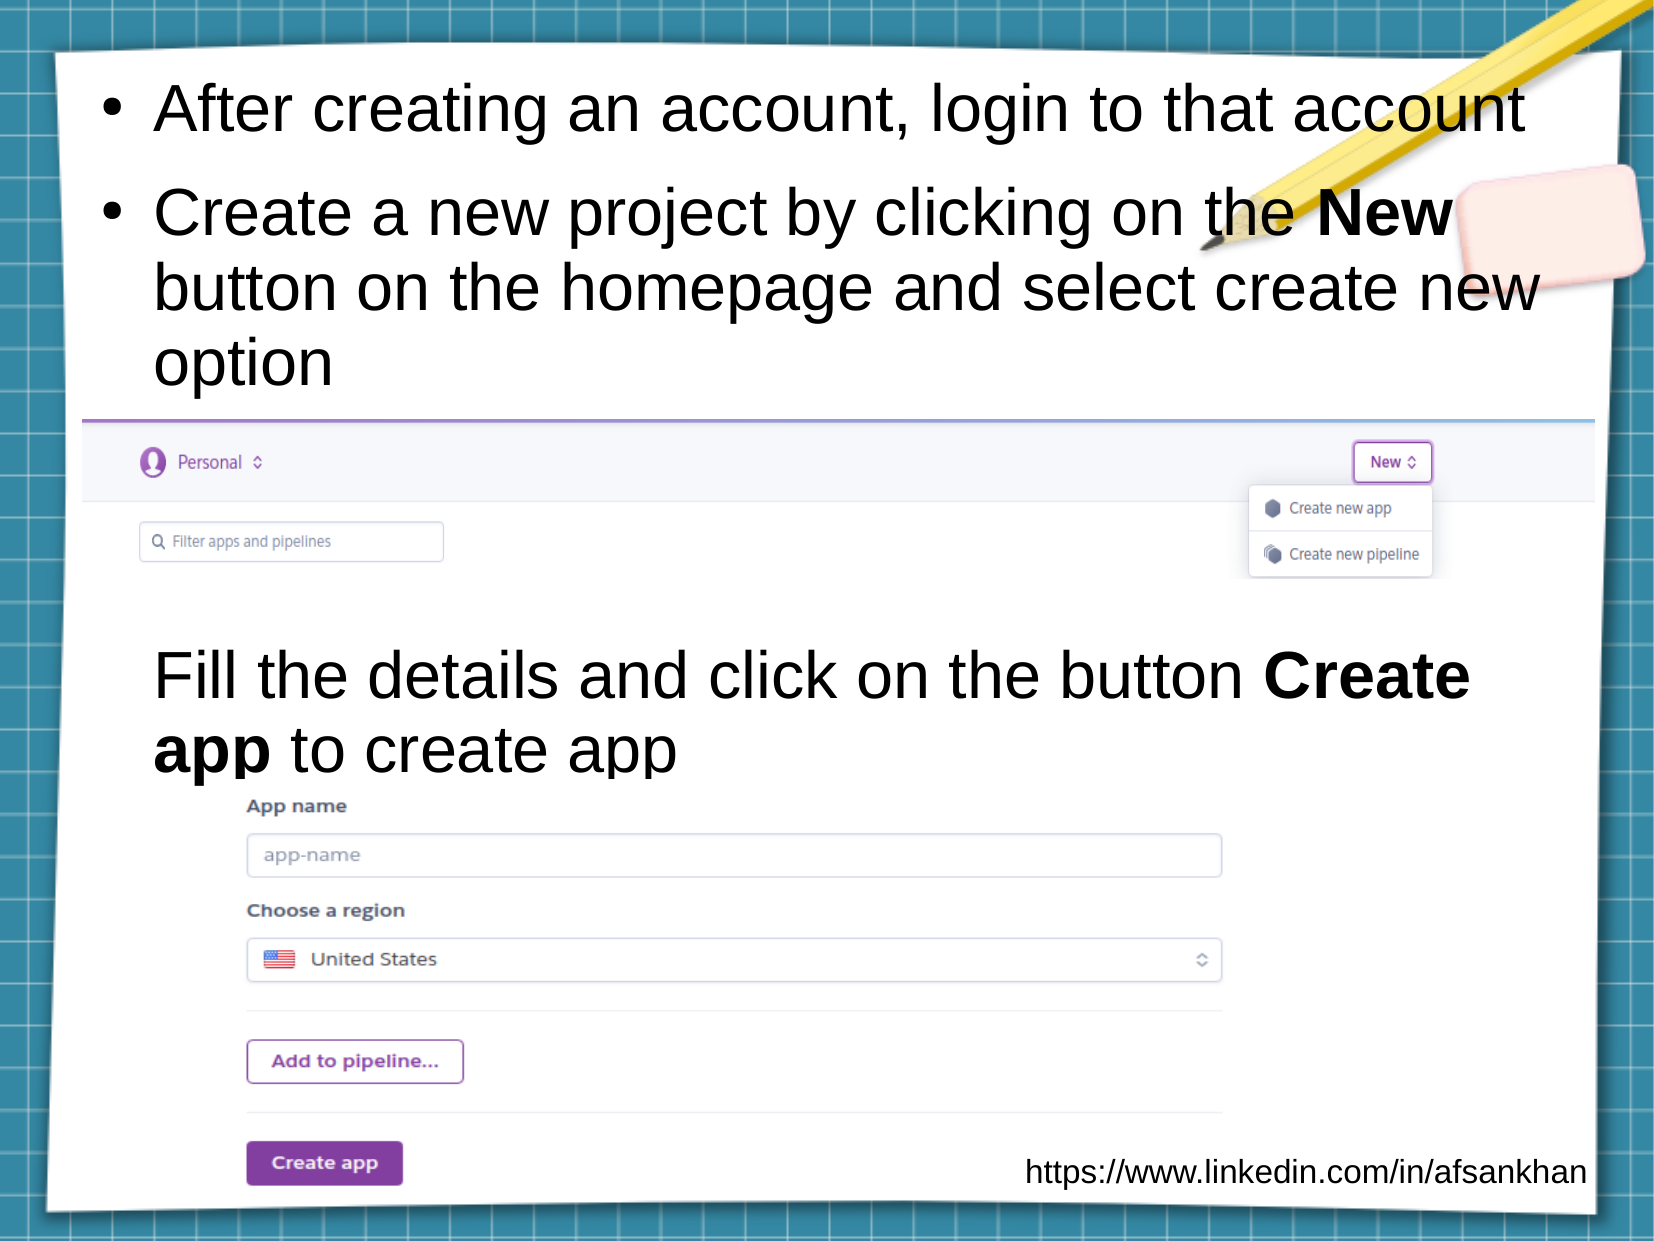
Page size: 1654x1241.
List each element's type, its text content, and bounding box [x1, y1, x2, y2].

picture [0, 0, 1654, 1241]
text_box https://www.linkedin.com/in/afsankhan [1010, 1146, 1604, 1199]
list After creating an account, login to that account Create a new project by clicking on the New button on the homepage and select create new option Fill the details and click on the button Create app to create app [82, 70, 1595, 419]
list After creating an account, login to that account Create a new project by clicking on the New button on the homepage and select create new option Fill the details and click on the button Create app to create app [82, 579, 1595, 1170]
